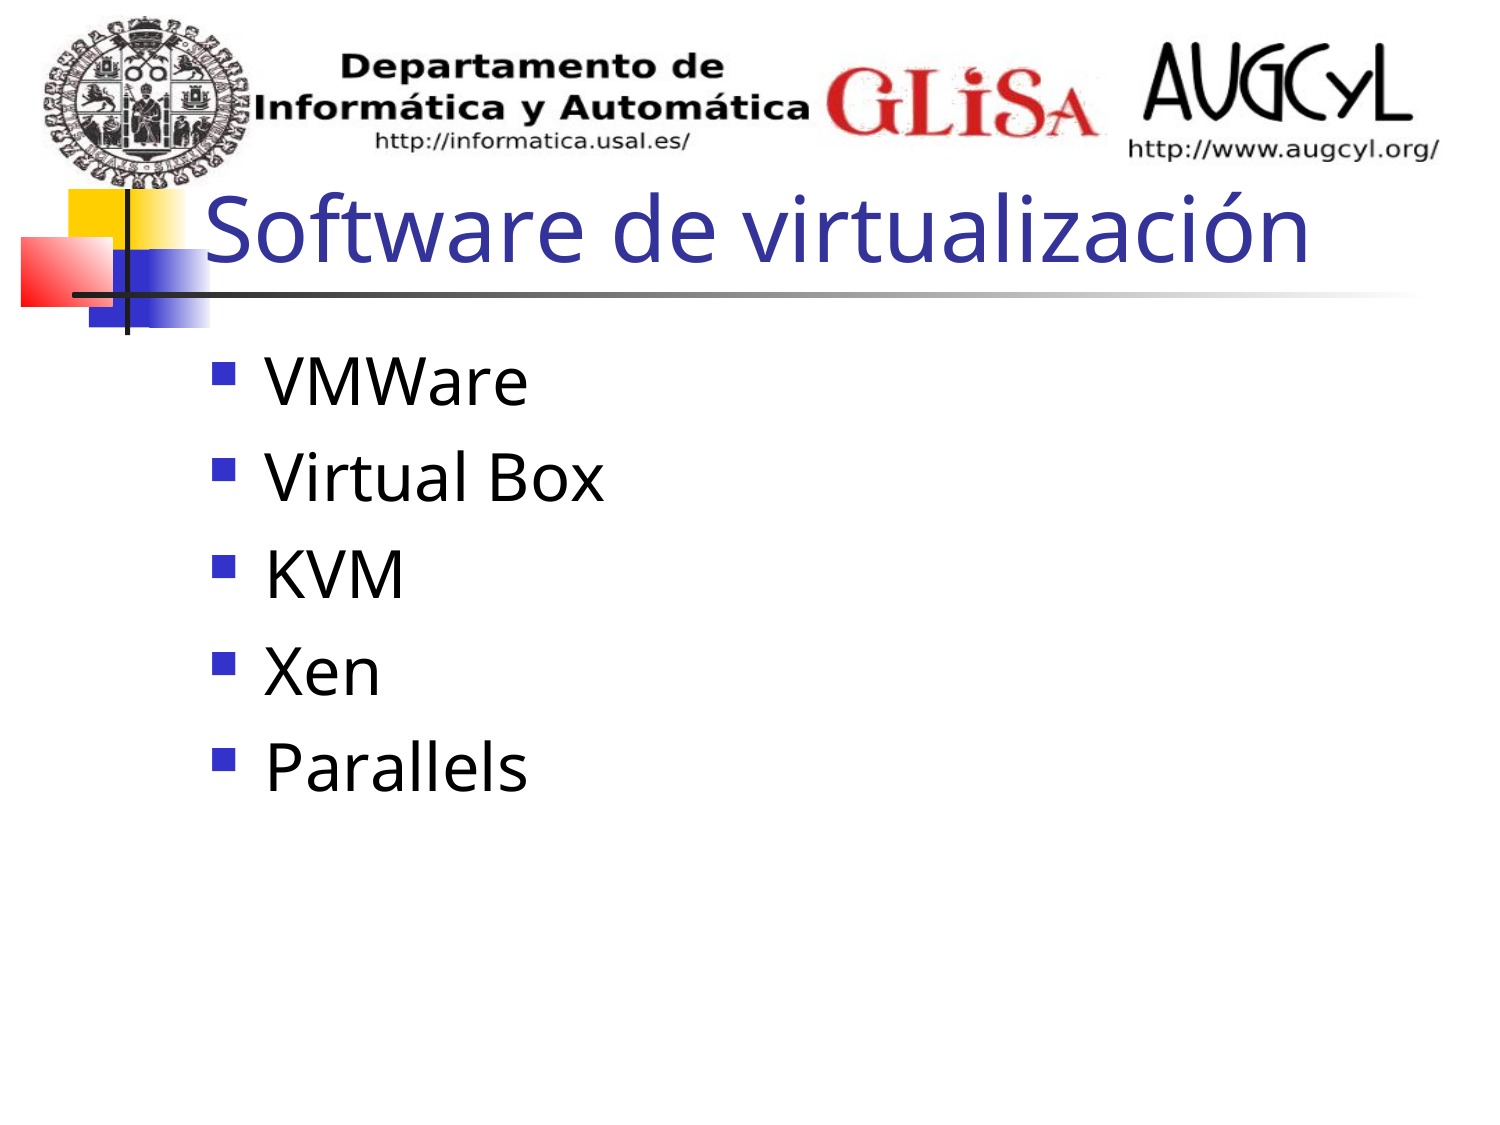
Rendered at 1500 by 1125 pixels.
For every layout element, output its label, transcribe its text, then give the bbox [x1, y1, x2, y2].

title Software de virtualización [188, 52, 1468, 289]
list VMWare Virtual Box KVM Xen Parallels [193, 331, 1469, 1090]
picture [41, 15, 1463, 189]
